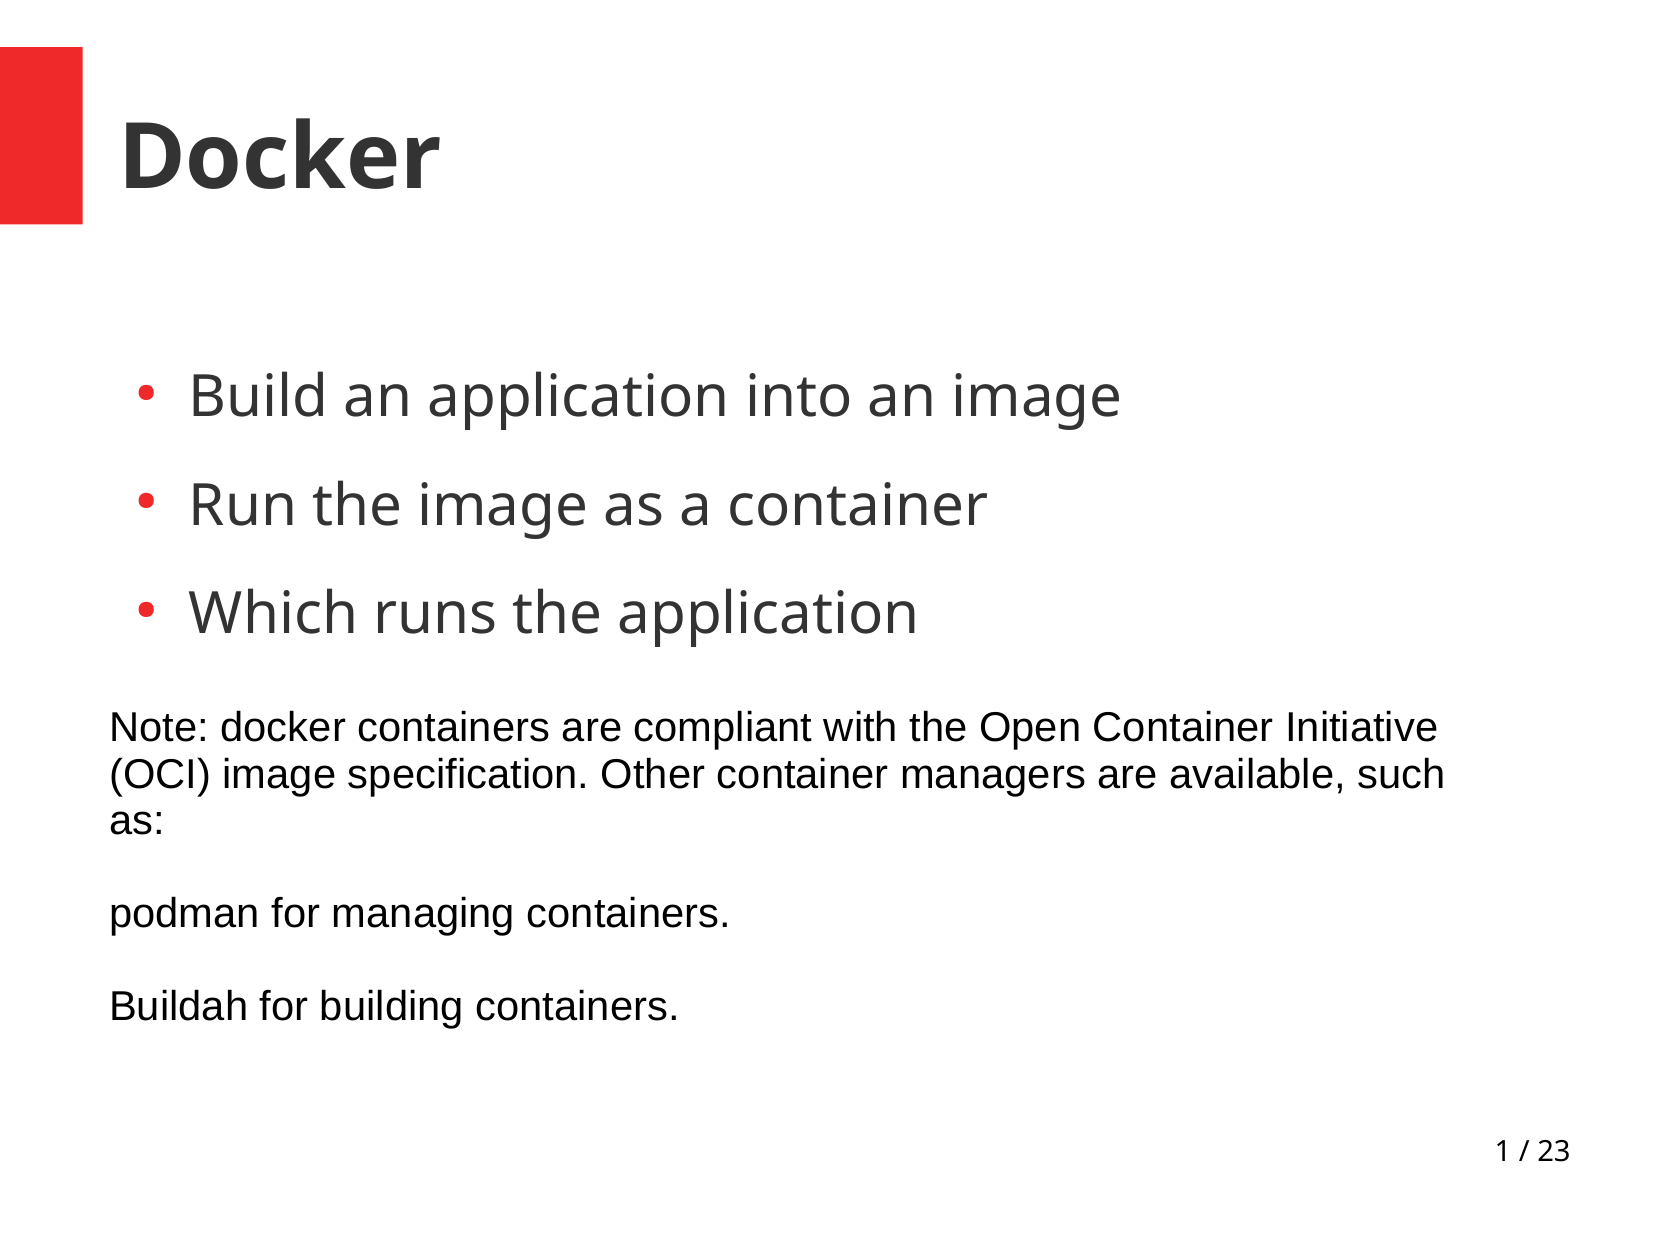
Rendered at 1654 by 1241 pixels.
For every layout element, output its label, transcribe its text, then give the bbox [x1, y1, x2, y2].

list Build an application into an image Run the image as a container Which runs the application [118, 354, 1536, 1074]
text_box Note: docker containers are compliant with the Open Container Initiative (OCI) image specification. Other container managers are available, such as: podman for managing containers. Buildah for building containers. [94, 696, 1489, 1038]
title Docker [118, 49, 1571, 257]
